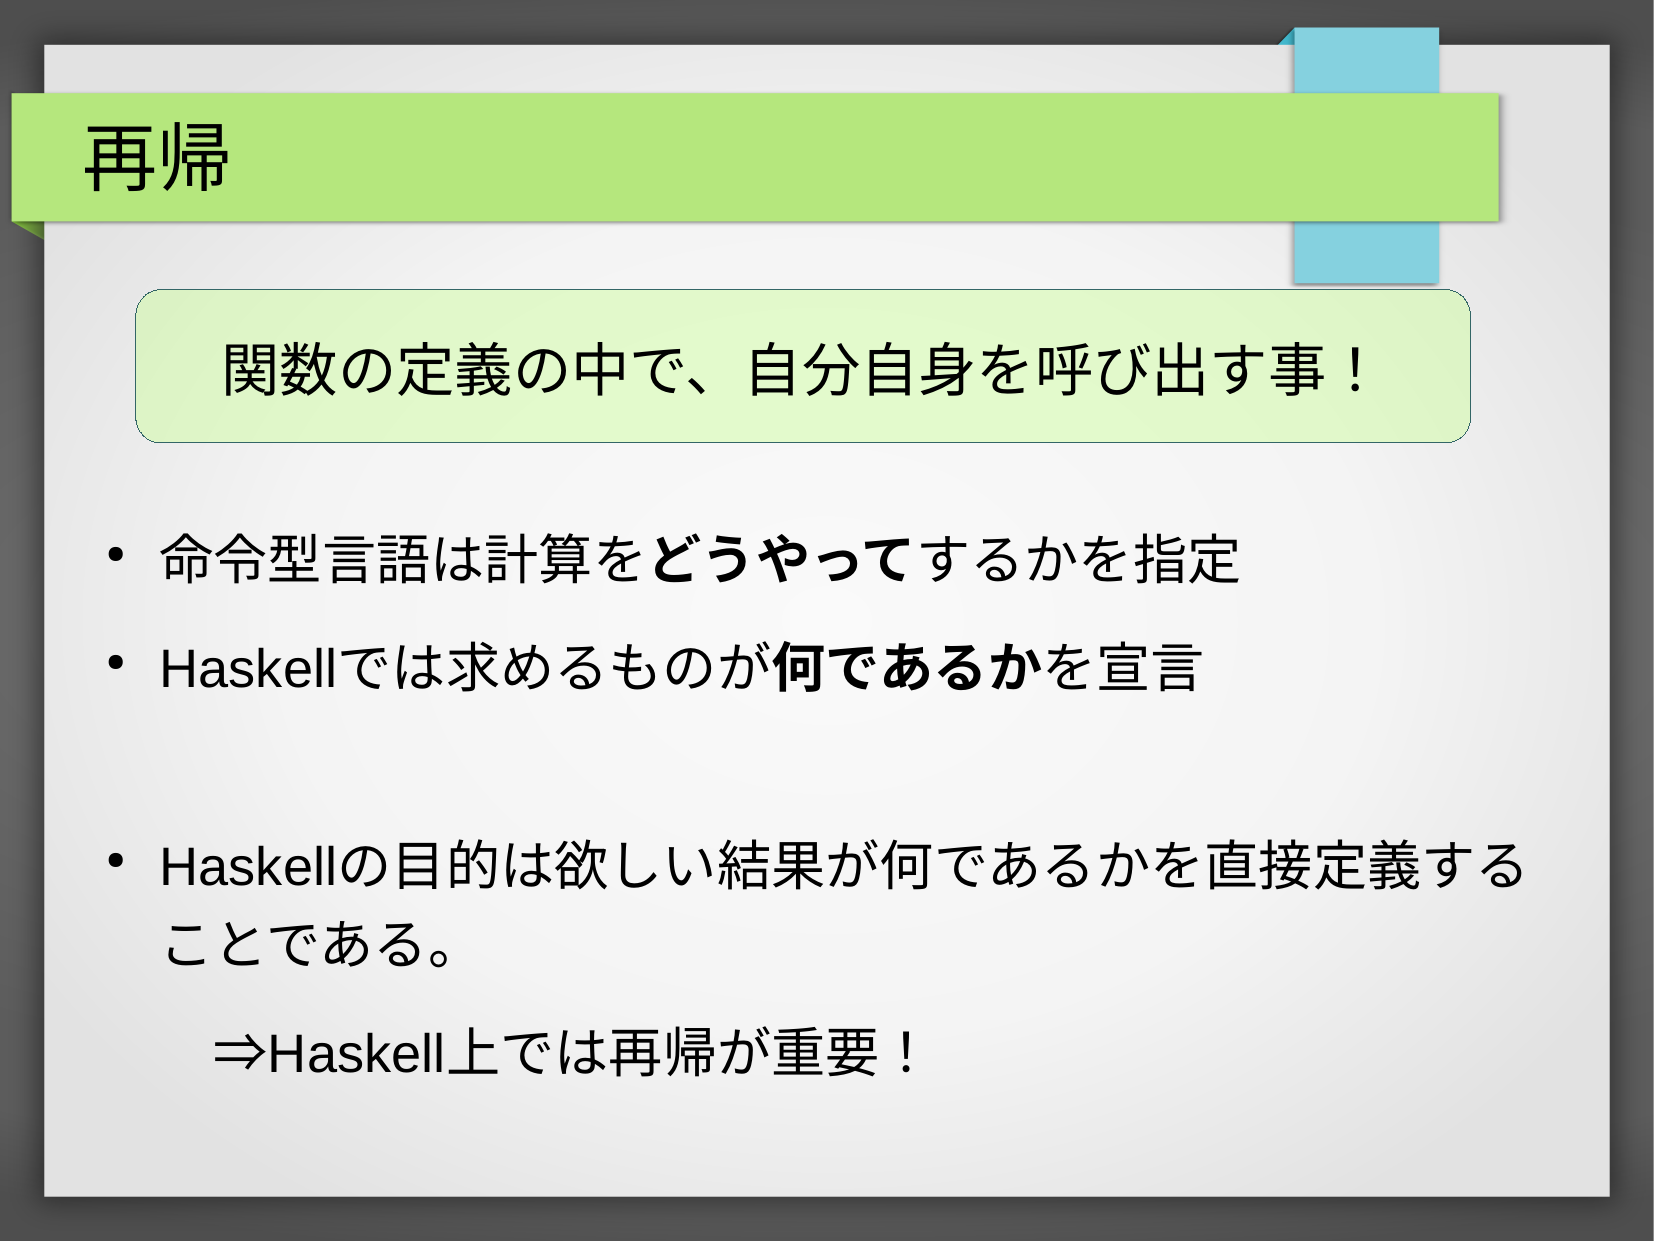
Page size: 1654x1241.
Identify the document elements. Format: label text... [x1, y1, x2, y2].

text_box 関数の定義の中で、自分自身を呼び出す事！ [135, 289, 1471, 443]
title 再帰 [82, 49, 1571, 257]
picture [0, 0, 1654, 1241]
list 命令型言語は計算をどうやってするかを指定 Haskellでは求めるものが何であるかを宣言 Haskellの目的は欲しい結果が何であるかを直接定義することである。 ⇒Haskell上では再帰が重要！ [88, 426, 1577, 1146]
